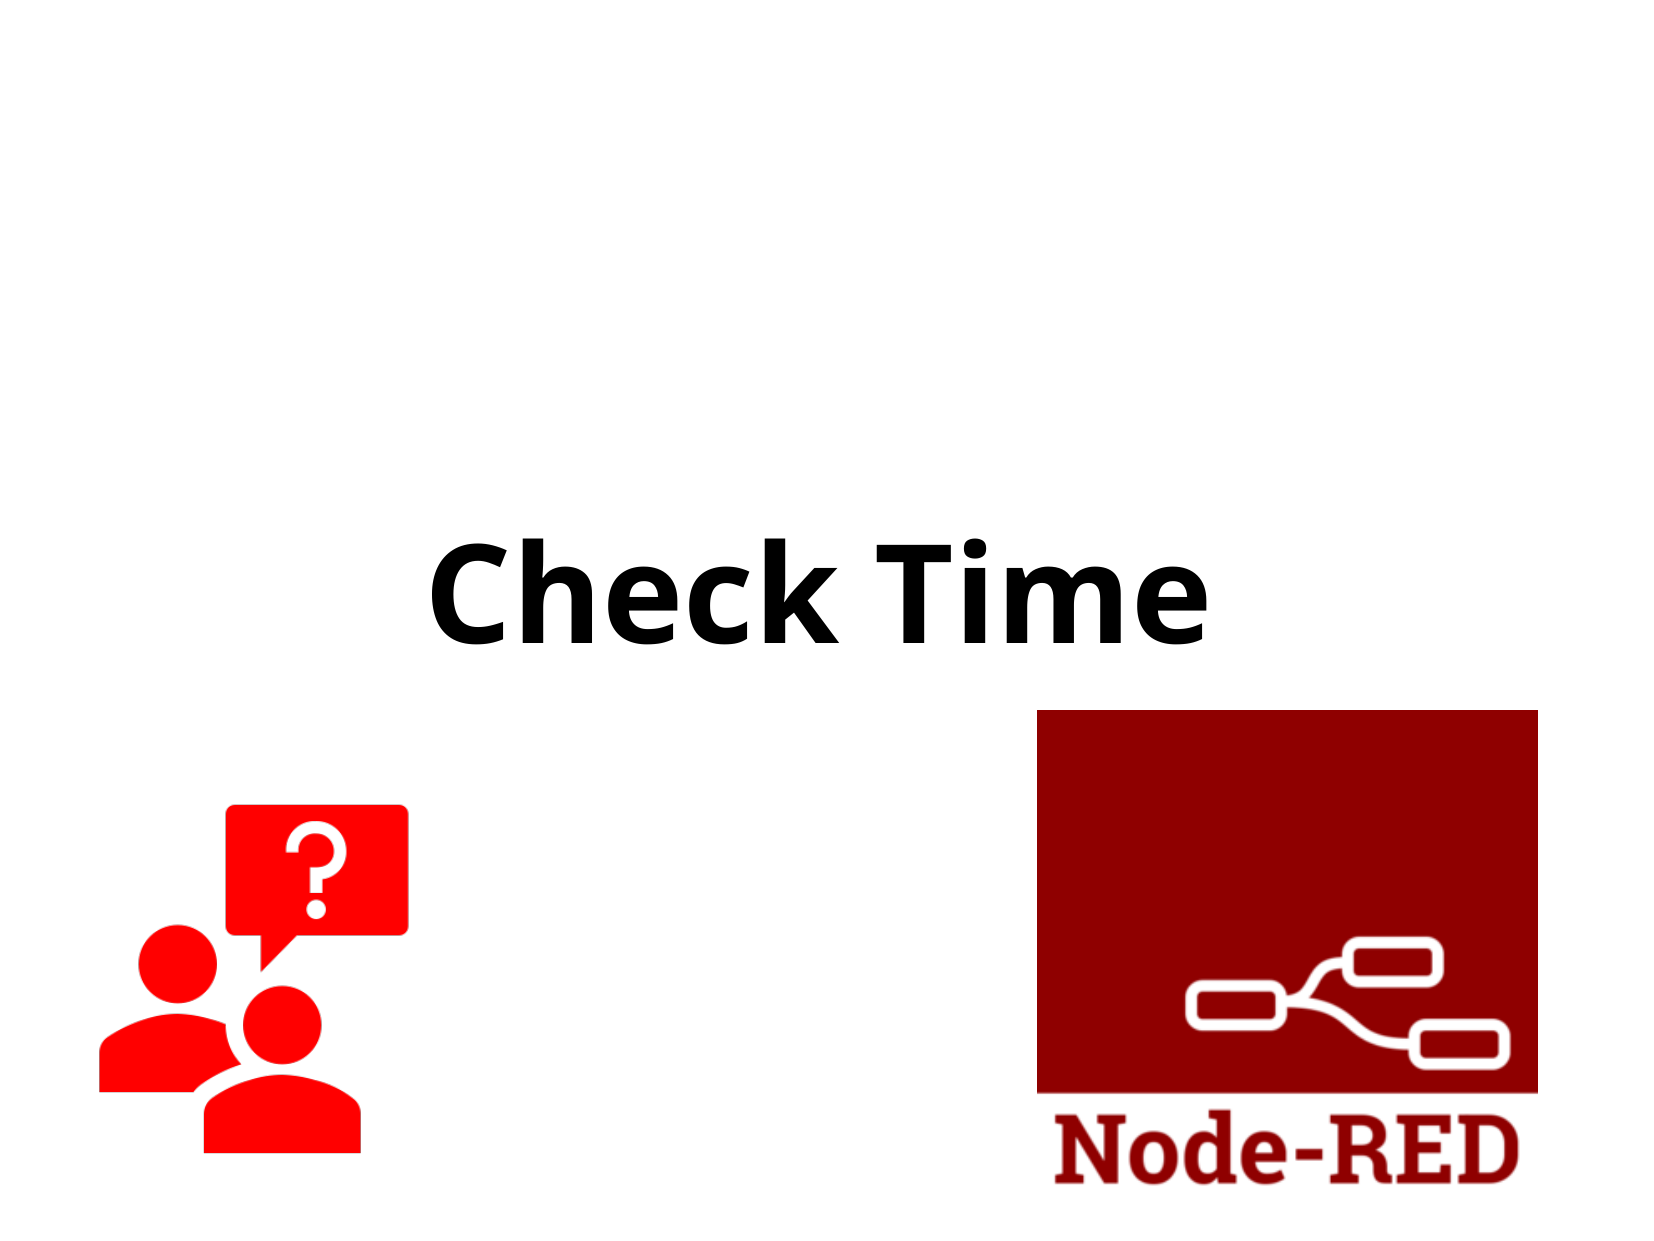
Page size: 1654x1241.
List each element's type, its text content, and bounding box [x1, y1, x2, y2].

picture [45, 770, 463, 1188]
picture [1037, 710, 1538, 1211]
list Check Time [372, 490, 1348, 1211]
